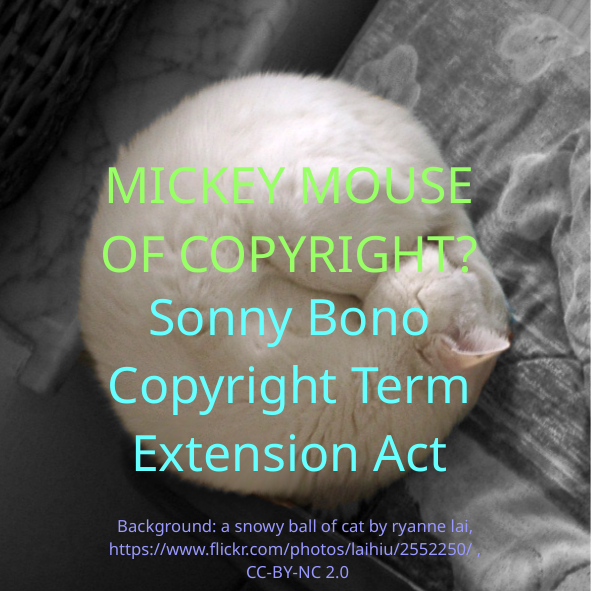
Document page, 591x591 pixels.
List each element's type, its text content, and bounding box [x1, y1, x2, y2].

text_box Background: a snowy ball of cat by ryanne lai, https://www.flickr.com/photos/laihiu/2552250/ , CC-BY-NC 2.0 [11, 513, 579, 585]
title MICKEY MOUSE OF COPYRIGHT? [82, 148, 497, 289]
picture [0, 0, 591, 591]
subtitle Sonny Bono Copyright Term Extension Act [82, 299, 497, 468]
